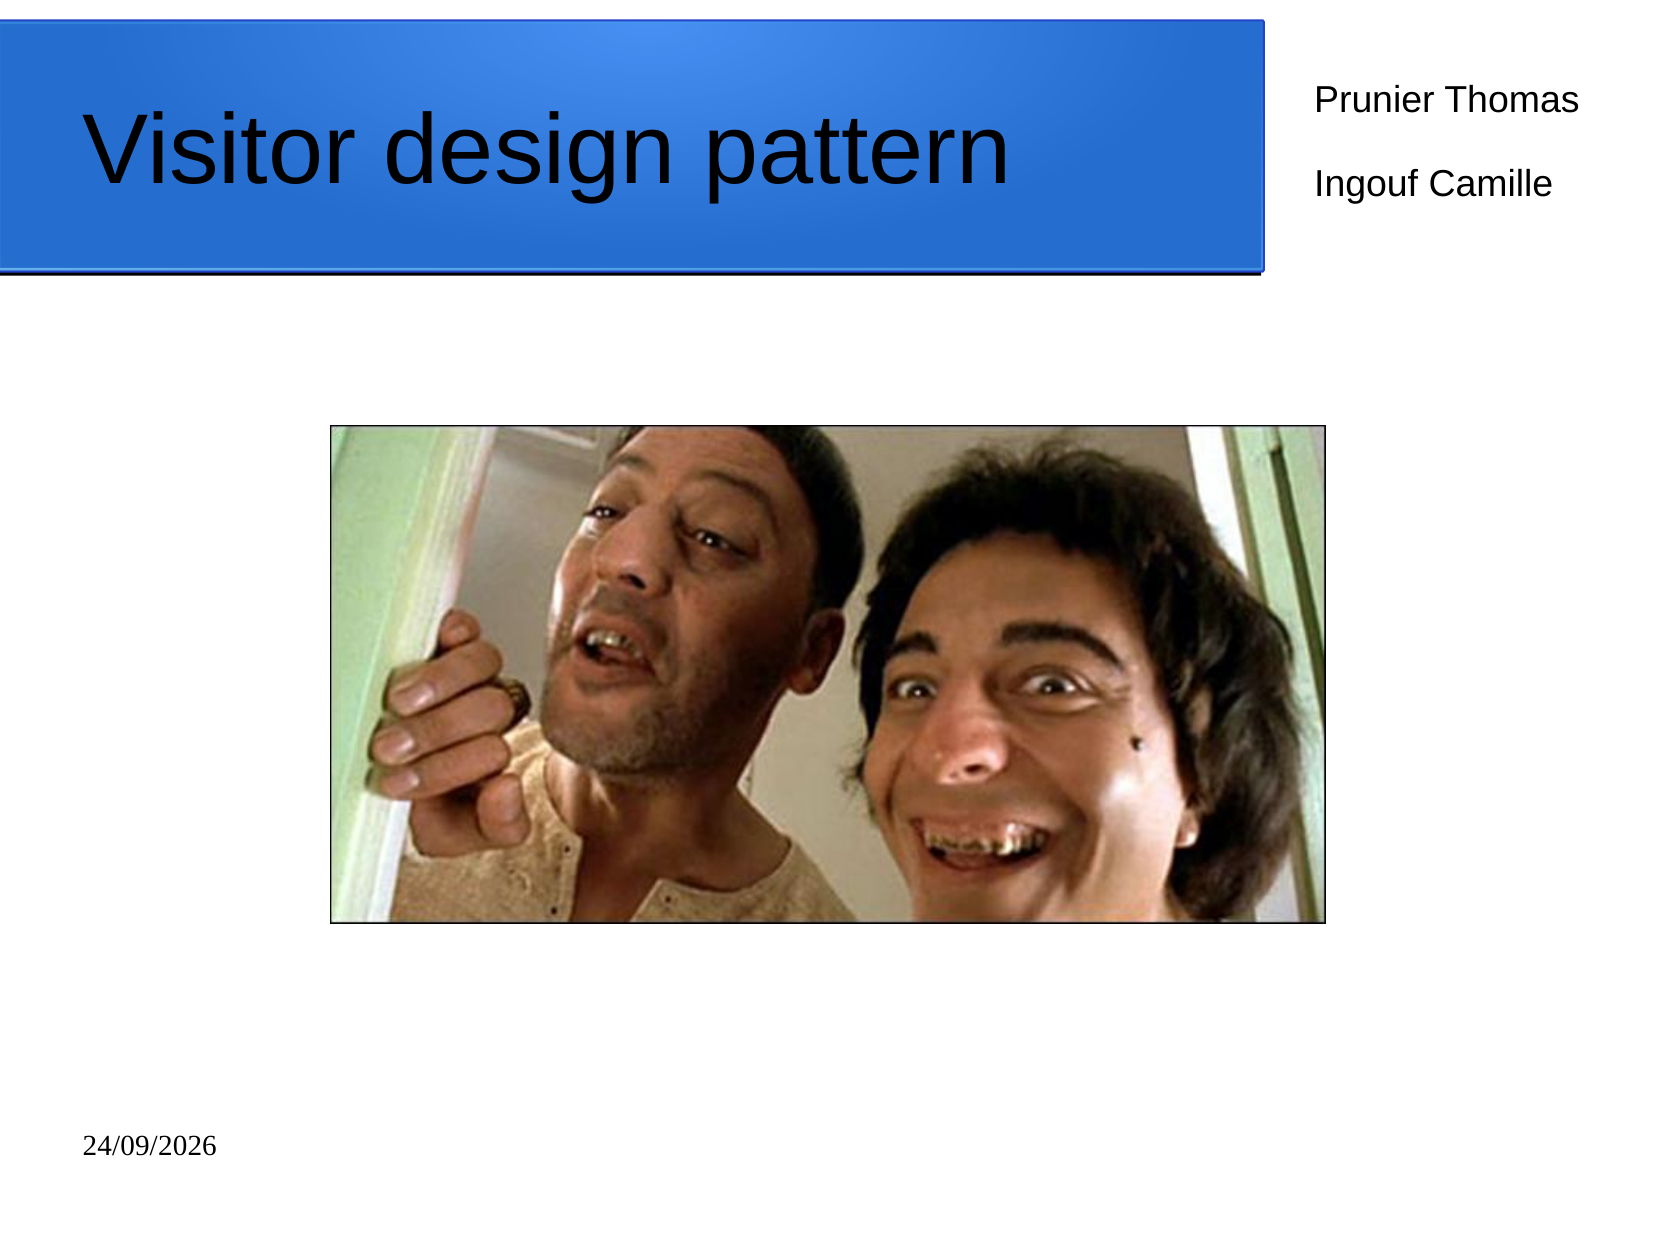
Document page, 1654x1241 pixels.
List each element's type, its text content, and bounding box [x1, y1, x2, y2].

text_box Prunier Thomas Ingouf Camille [1299, 70, 1595, 212]
title Visitor design pattern [82, 47, 1235, 252]
picture [330, 425, 1326, 924]
